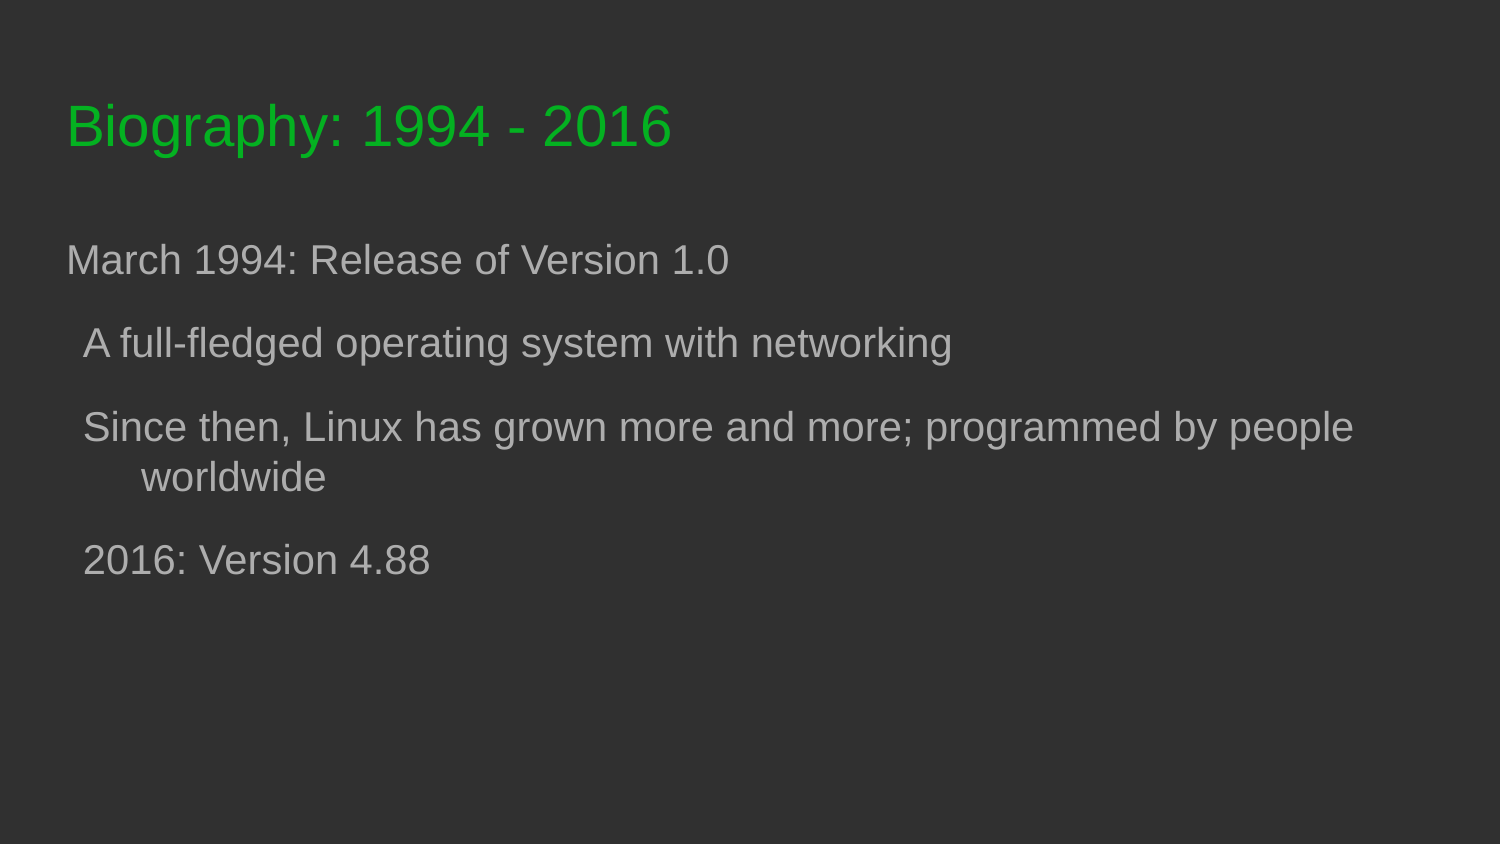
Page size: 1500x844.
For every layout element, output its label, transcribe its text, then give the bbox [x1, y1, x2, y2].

list March 1994: Release of Version 1.0 A full-fledged operating system with networking Since then, Linux has grown more and more; programmed by people worldwide 2016: Version 4.88 [51, 166, 1449, 728]
title Biography: 1994 - 2016 [51, 72, 1449, 166]
